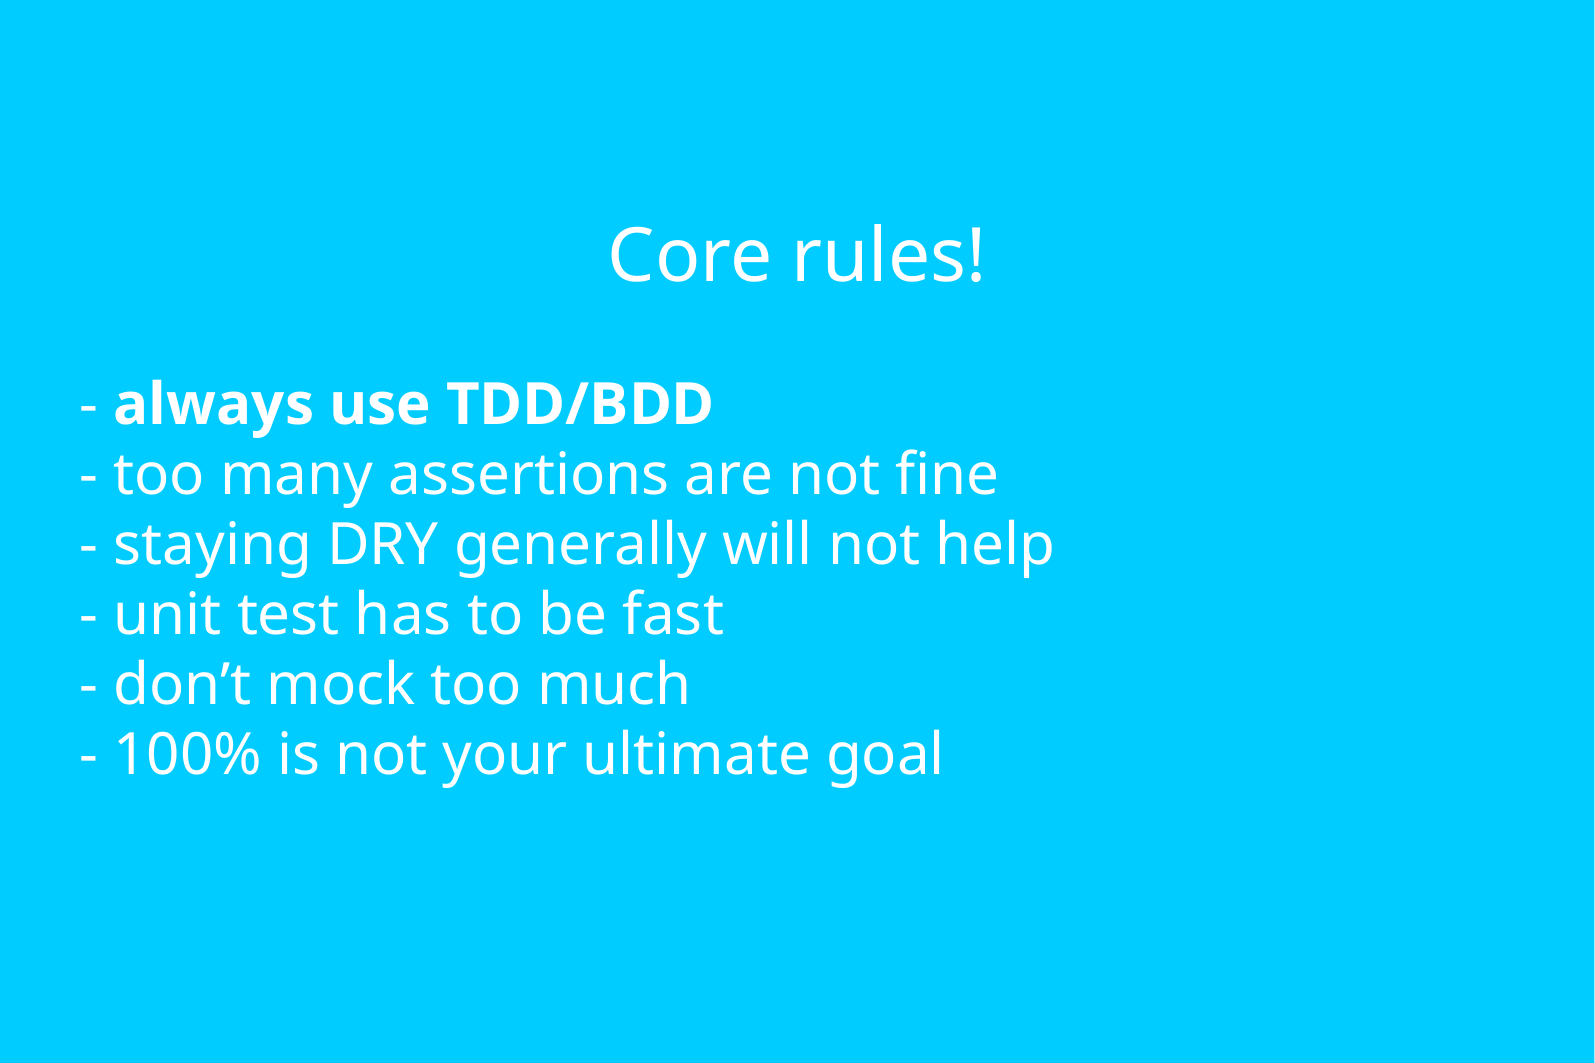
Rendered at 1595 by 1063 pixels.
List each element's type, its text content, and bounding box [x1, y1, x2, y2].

text_box Core rules! - always use TDD/BDD - too many assertions are not fine - staying DRY generally will not help - unit test has to be fast - don’t mock too much - 100% is not your ultimate goal [79, 42, 1515, 951]
